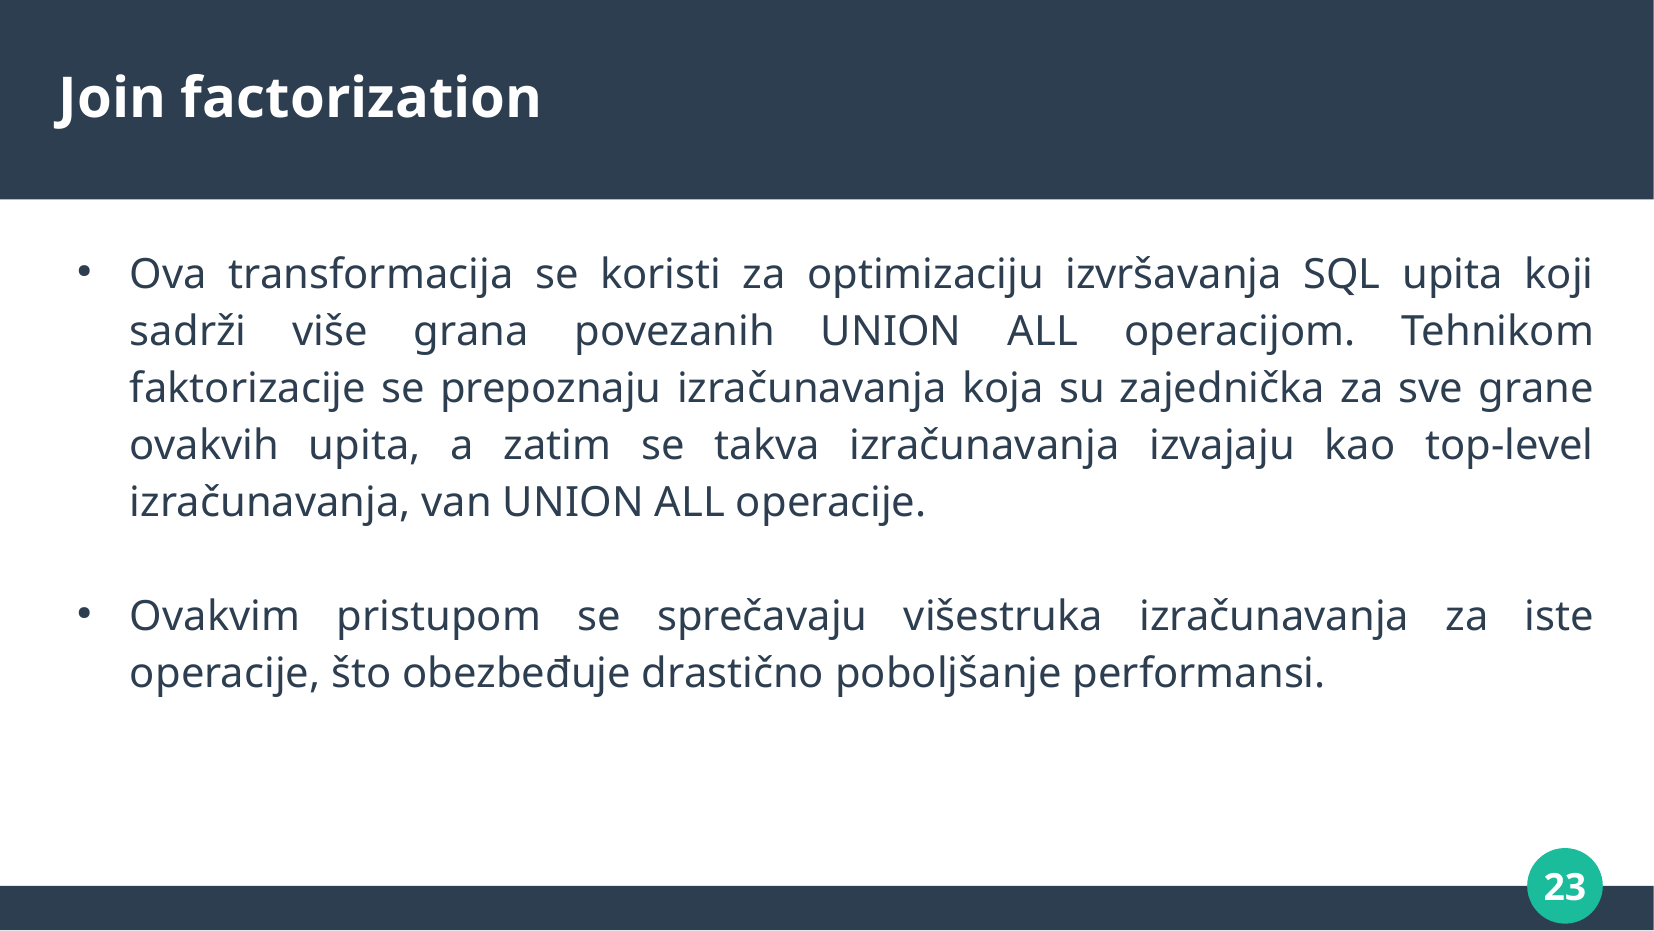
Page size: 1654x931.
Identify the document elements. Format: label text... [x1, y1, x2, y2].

title Join factorization [59, 37, 1595, 155]
list Ova transformacija se koristi za optimizaciju izvršavanja SQL upita koji sadrži više grana povezanih UNION ALL operacijom. Tehnikom faktorizacije se prepoznaju izračunavanja koja su zajednička za sve grane ovakvih upita, a zatim se takva izračunavanja izvajaju kao top-level izračunavanja, van UNION ALL operacije. Ovakvim pristupom se sprečavaju višestruka izračunavanja za iste operacije, što obezbeđuje drastično poboljšanje performansi. [59, 243, 1595, 864]
